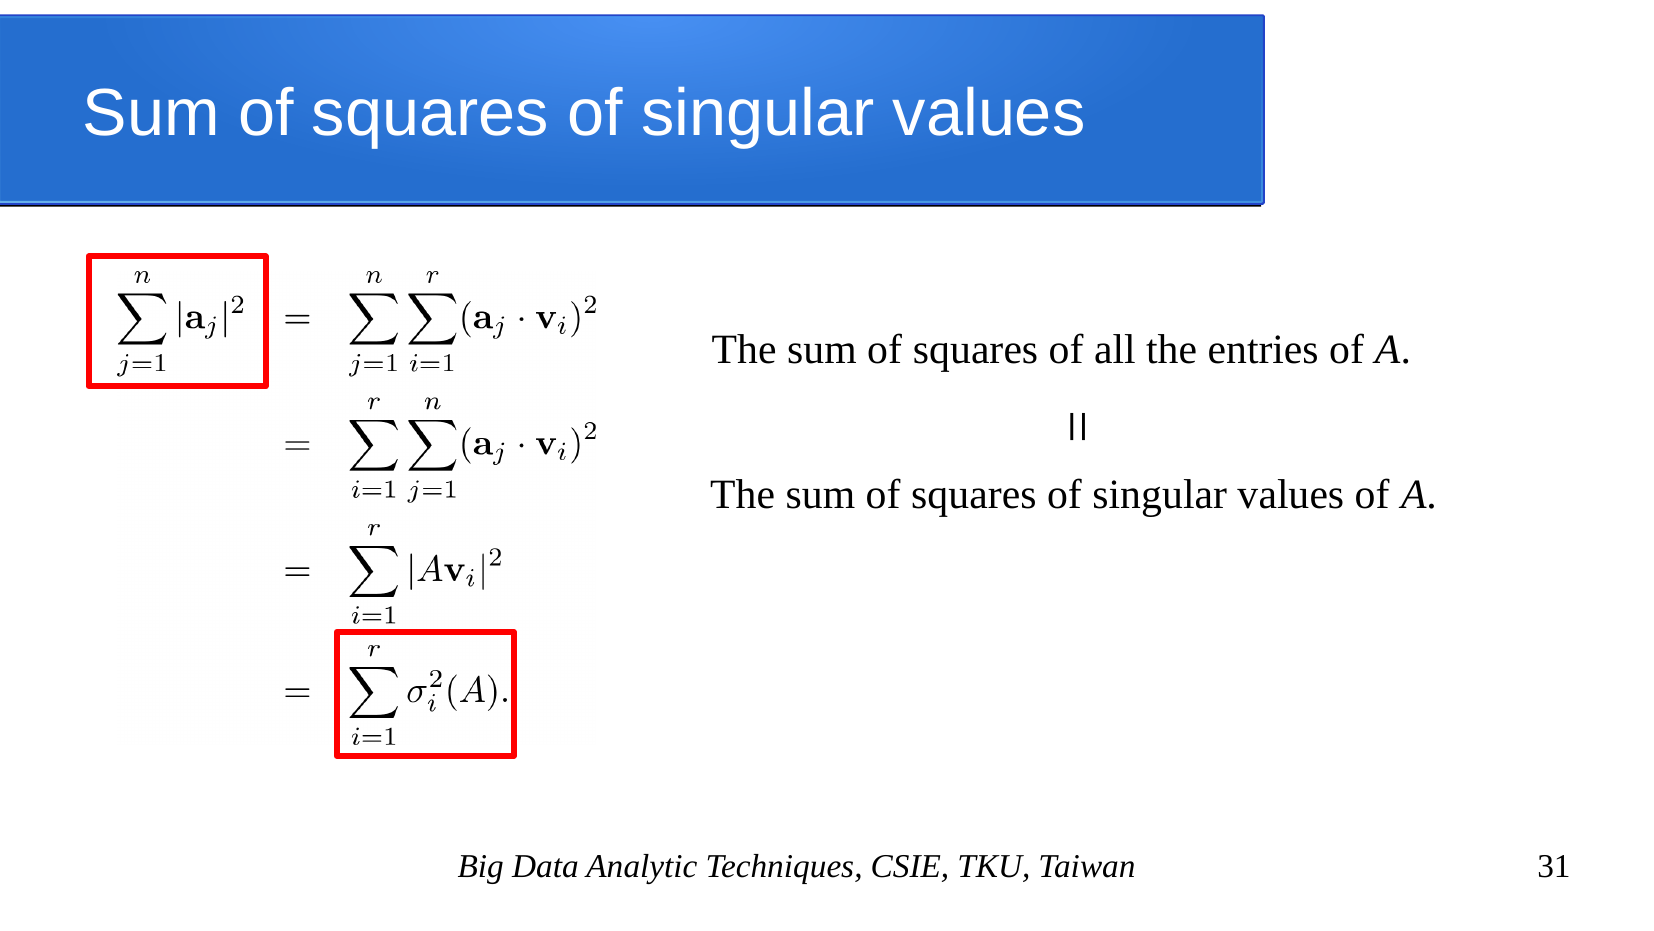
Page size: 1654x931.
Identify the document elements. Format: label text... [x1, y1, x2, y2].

text_box The sum of squares of singular values of A. [695, 464, 1548, 573]
picture [117, 271, 596, 745]
text_box The sum of squares of all the entries of A. [696, 318, 1501, 402]
text_box = [1037, 367, 1134, 459]
picture [340, 635, 511, 745]
picture [117, 271, 263, 383]
title Sum of squares of singular values [82, 35, 1235, 189]
